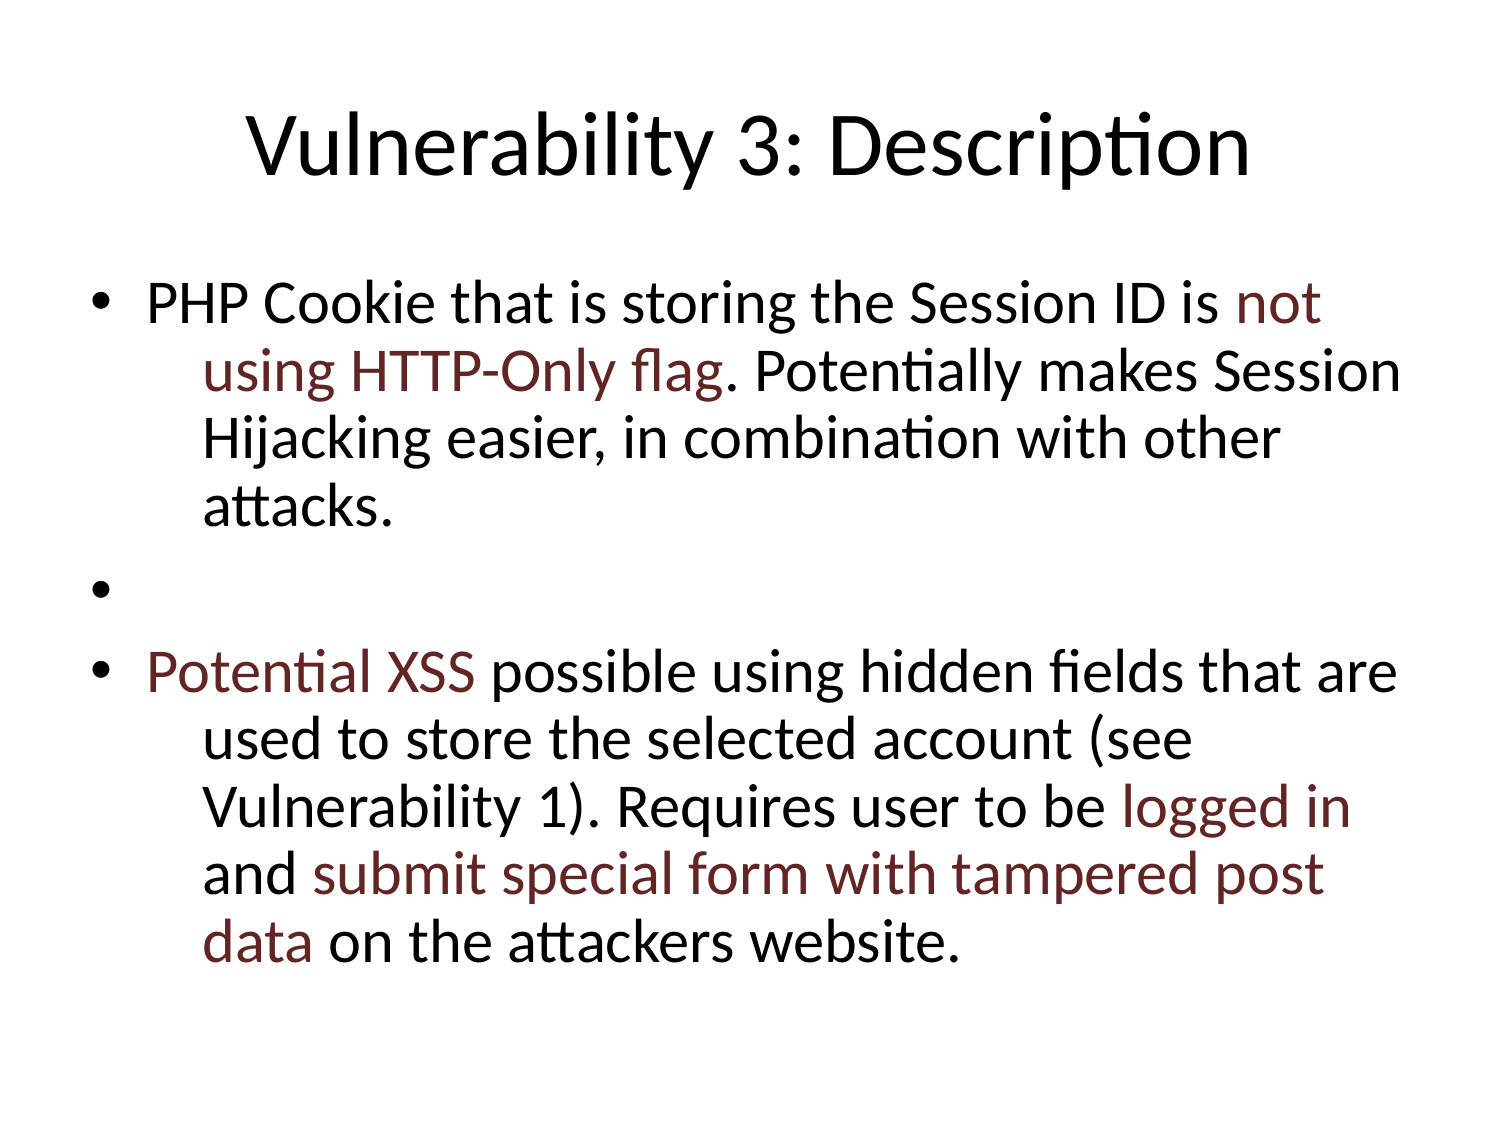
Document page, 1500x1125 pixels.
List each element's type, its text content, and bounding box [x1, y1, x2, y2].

list PHP Cookie that is storing the Session ID is not using HTTP-Only flag. Potentially makes Session Hijacking easier, in combination with other attacks. Potential XSS possible using hidden fields that are used to store the selected account (see Vulnerability 1). Requires user to be logged in and submit special form with tampered post data on the attackers website. [75, 262, 1426, 1005]
title Vulnerability 3: Description [75, 45, 1426, 233]
